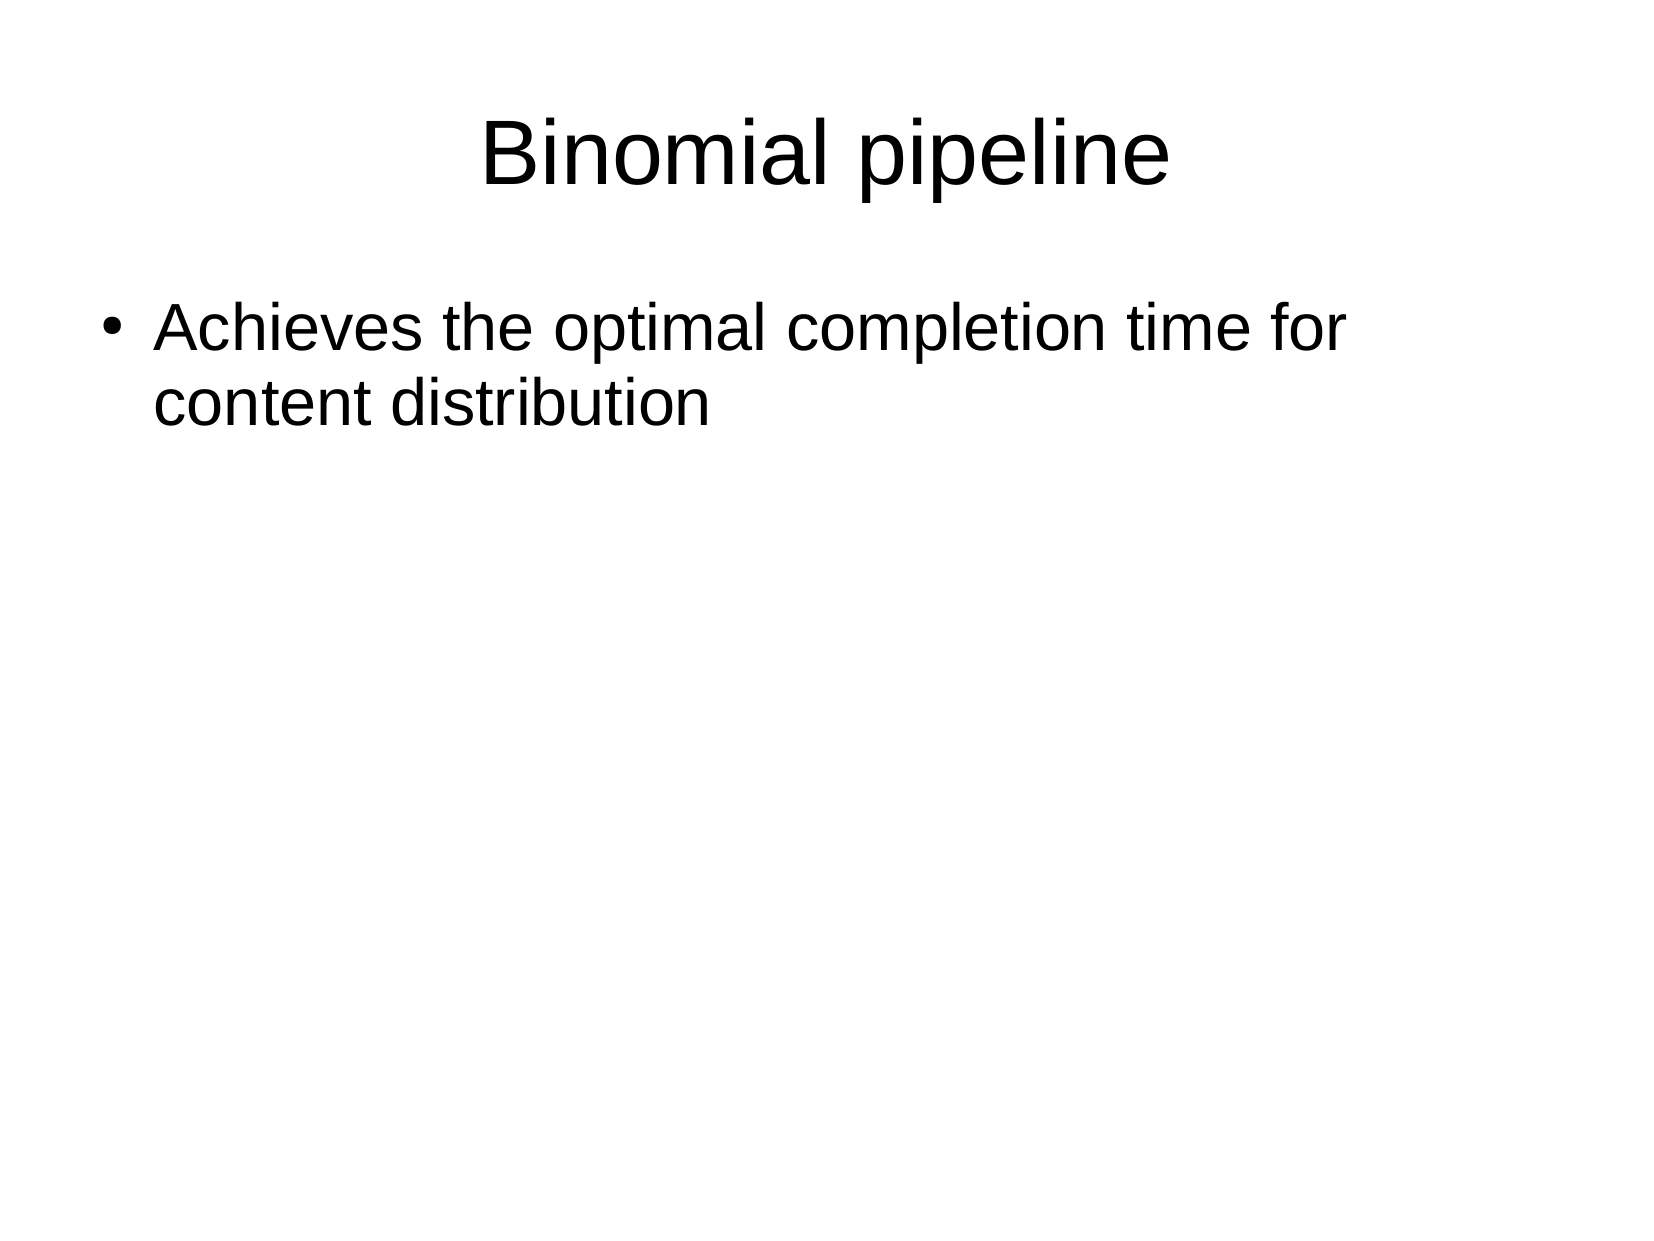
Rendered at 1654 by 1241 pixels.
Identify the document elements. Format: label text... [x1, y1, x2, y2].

title Binomial pipeline [82, 49, 1571, 257]
list Achieves the optimal completion time for content distribution [82, 290, 1571, 1010]
